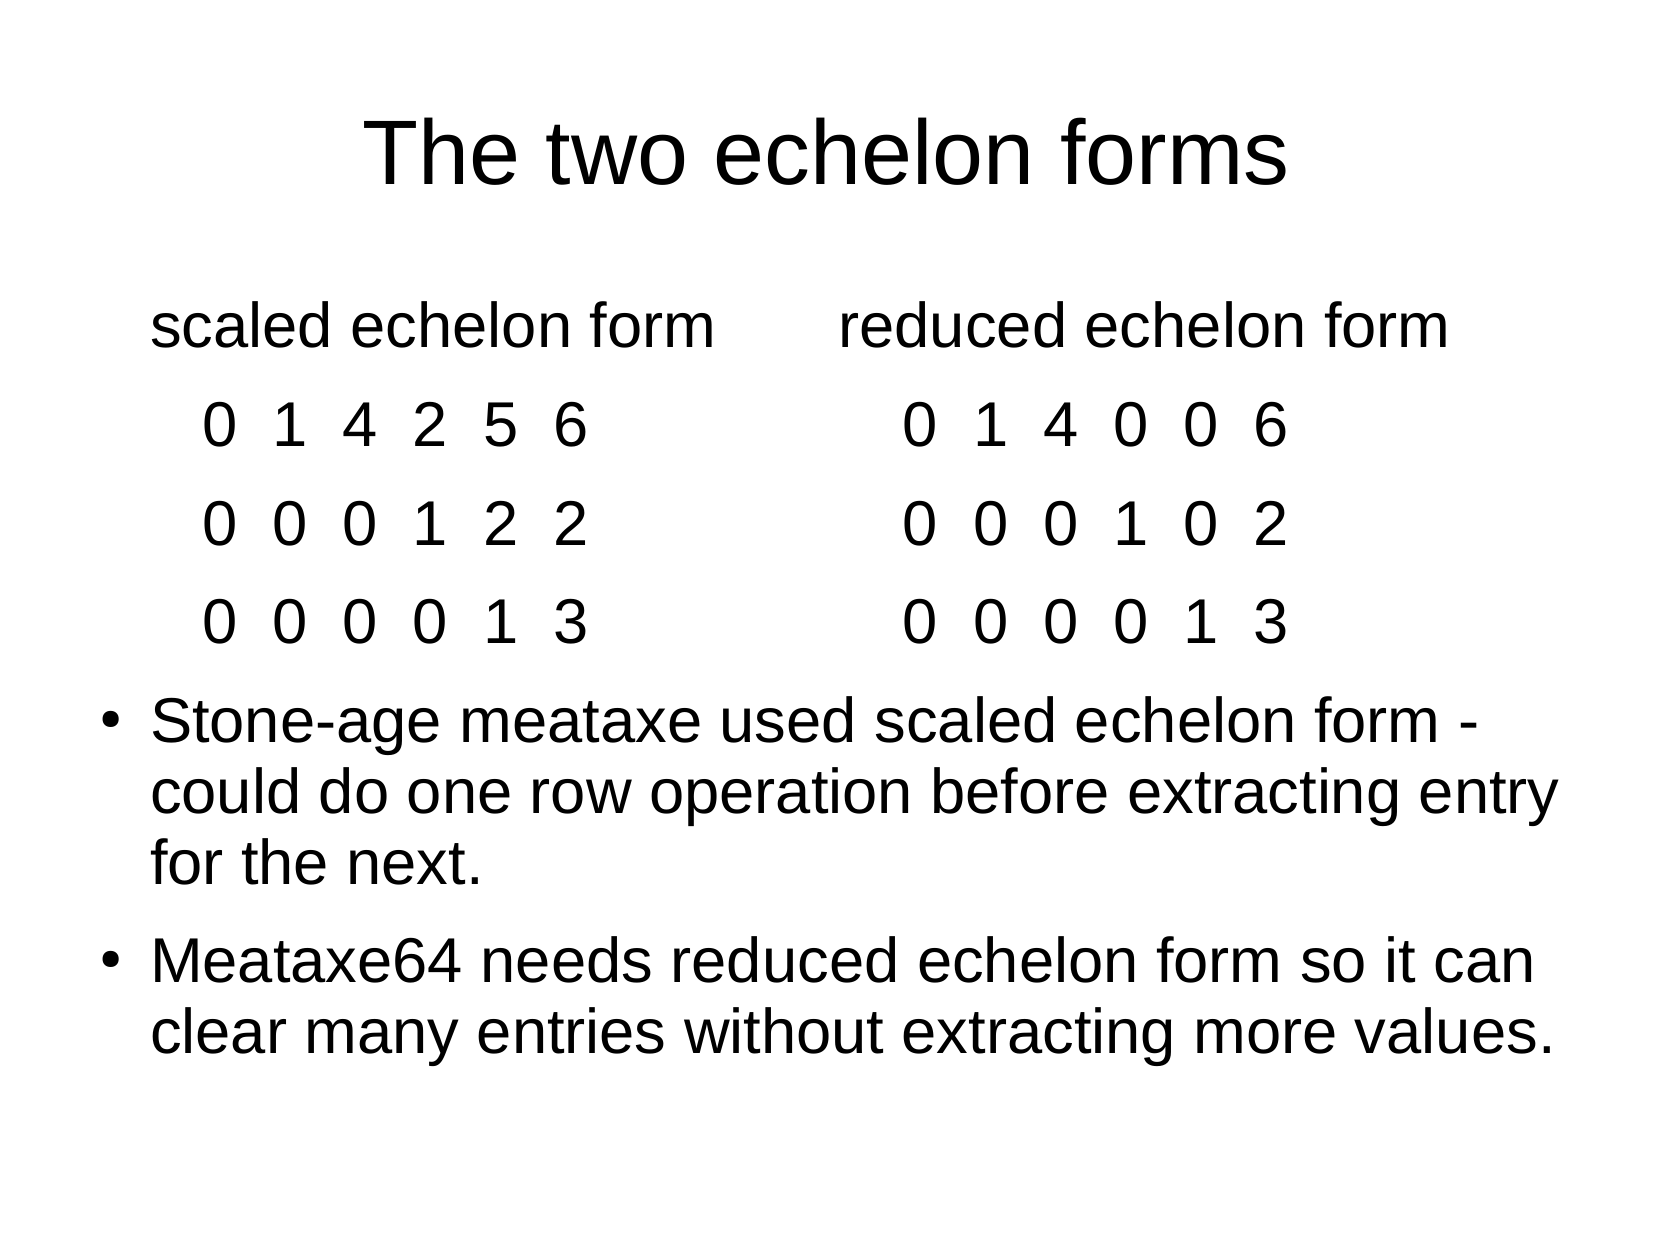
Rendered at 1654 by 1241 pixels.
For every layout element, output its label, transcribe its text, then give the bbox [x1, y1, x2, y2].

title The two echelon forms [82, 49, 1571, 257]
list scaled echelon form reduced echelon form 0 1 4 2 5 6 0 1 4 0 0 6 0 0 0 1 2 2 0 0 0 1 0 2 0 0 0 0 1 3 0 0 0 0 1 3 Stone-age meataxe used scaled echelon form - could do one row operation before extracting entry for the next. Meataxe64 needs reduced echelon form so it can clear many entries without extracting more values. [82, 290, 1571, 1109]
